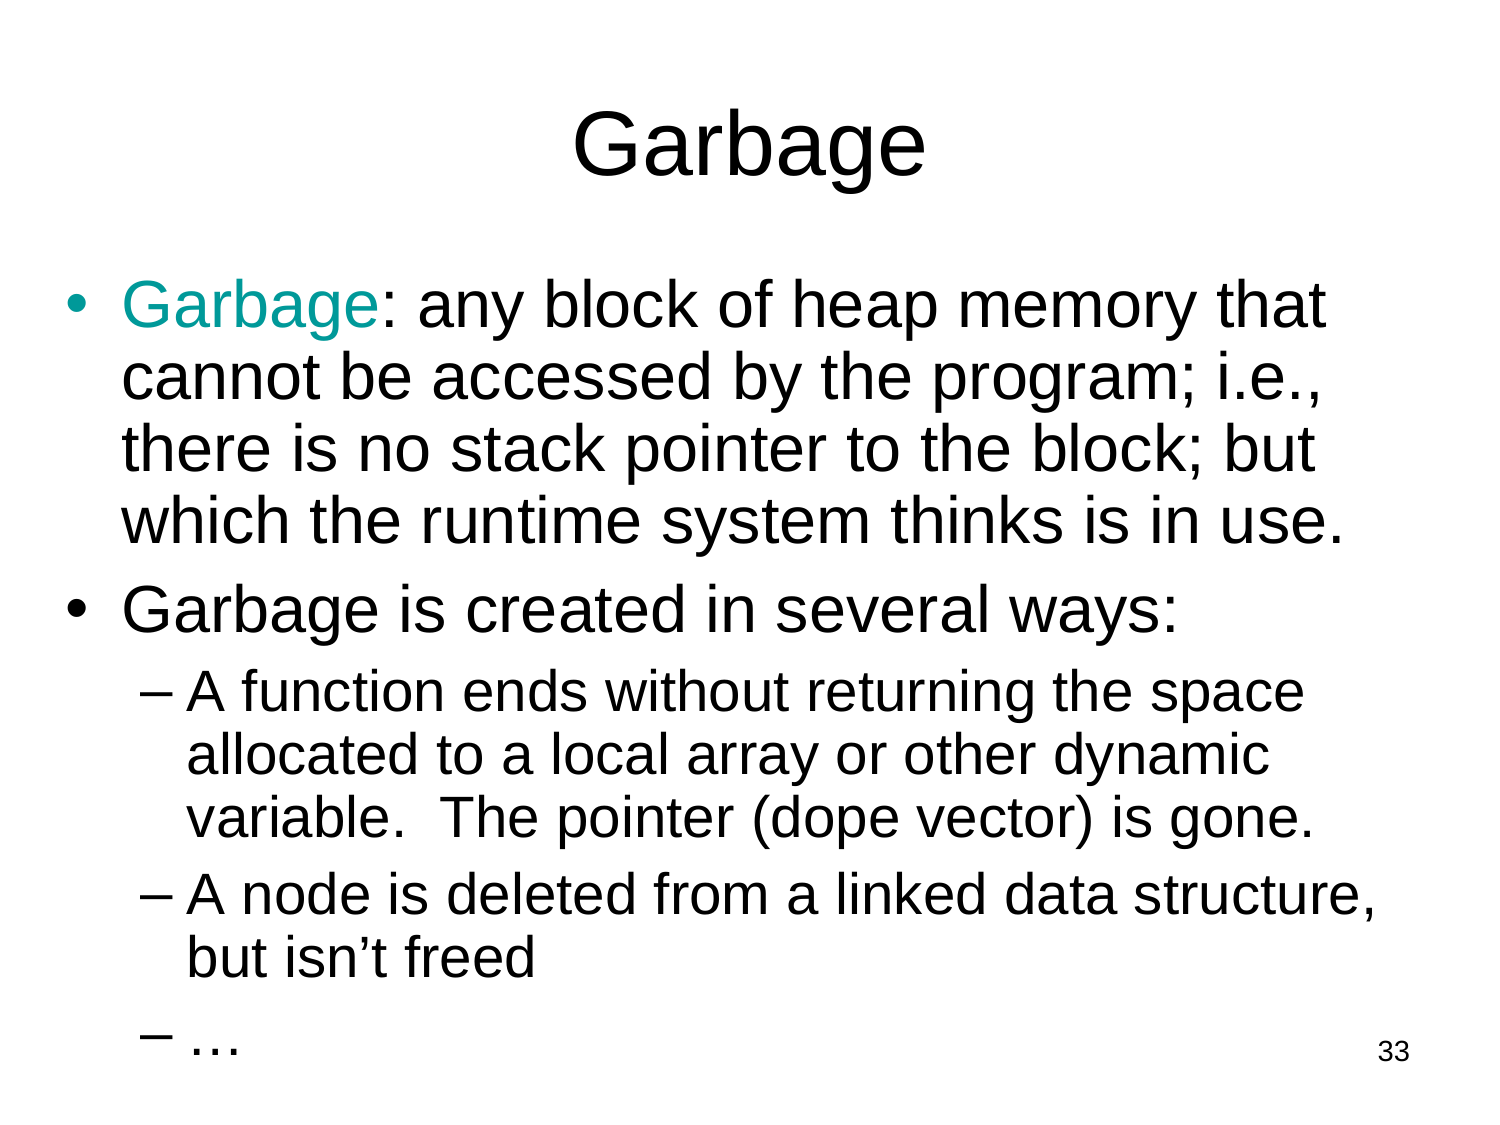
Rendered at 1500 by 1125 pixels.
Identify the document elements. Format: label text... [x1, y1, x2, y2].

list Garbage: any block of heap memory that cannot be accessed by the program; i.e., there is no stack pointer to the block; but which the runtime system thinks is in use. Garbage is created in several ways: A function ends without returning the space allocated to a local array or other dynamic variable. The pointer (dope vector) is gone. A node is deleted from a linked data structure, but isn’t freed … [49, 262, 1425, 1125]
title Garbage [75, 45, 1426, 233]
